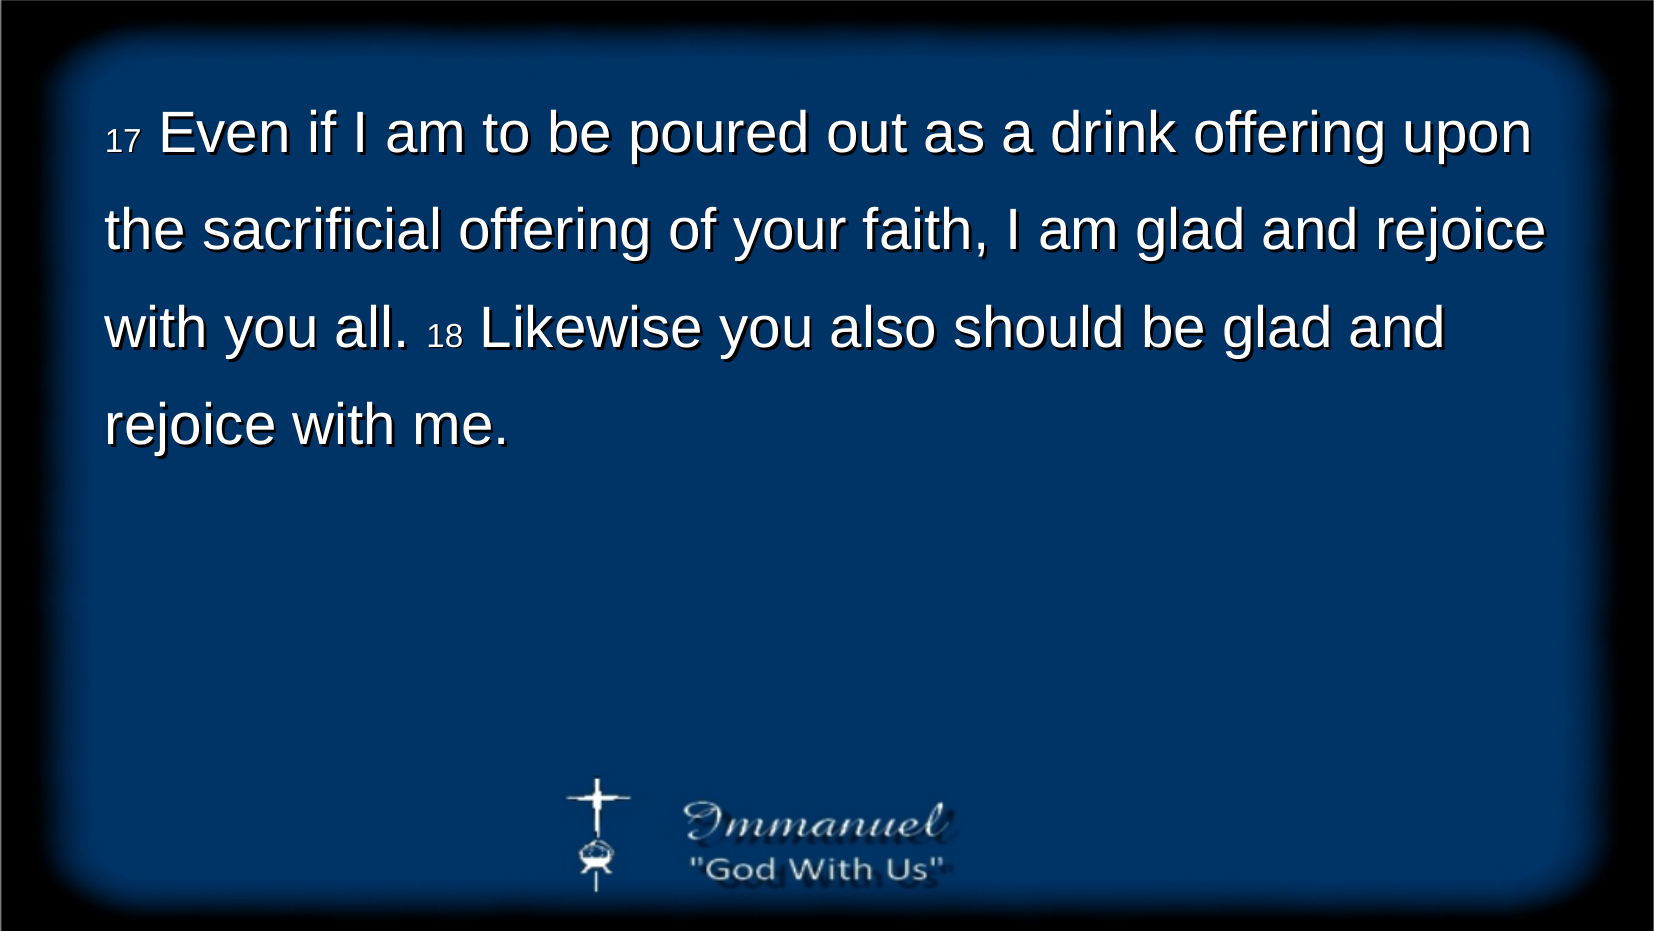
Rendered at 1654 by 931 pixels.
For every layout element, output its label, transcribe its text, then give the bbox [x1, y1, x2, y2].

picture [0, 0, 1654, 931]
text_box 17 Even if I am to be poured out as a drink offering upon the sacrificial offering of your faith, I am glad and rejoice with you all. 18 Likewise you also should be glad and rejoice with me. [90, 60, 1576, 496]
